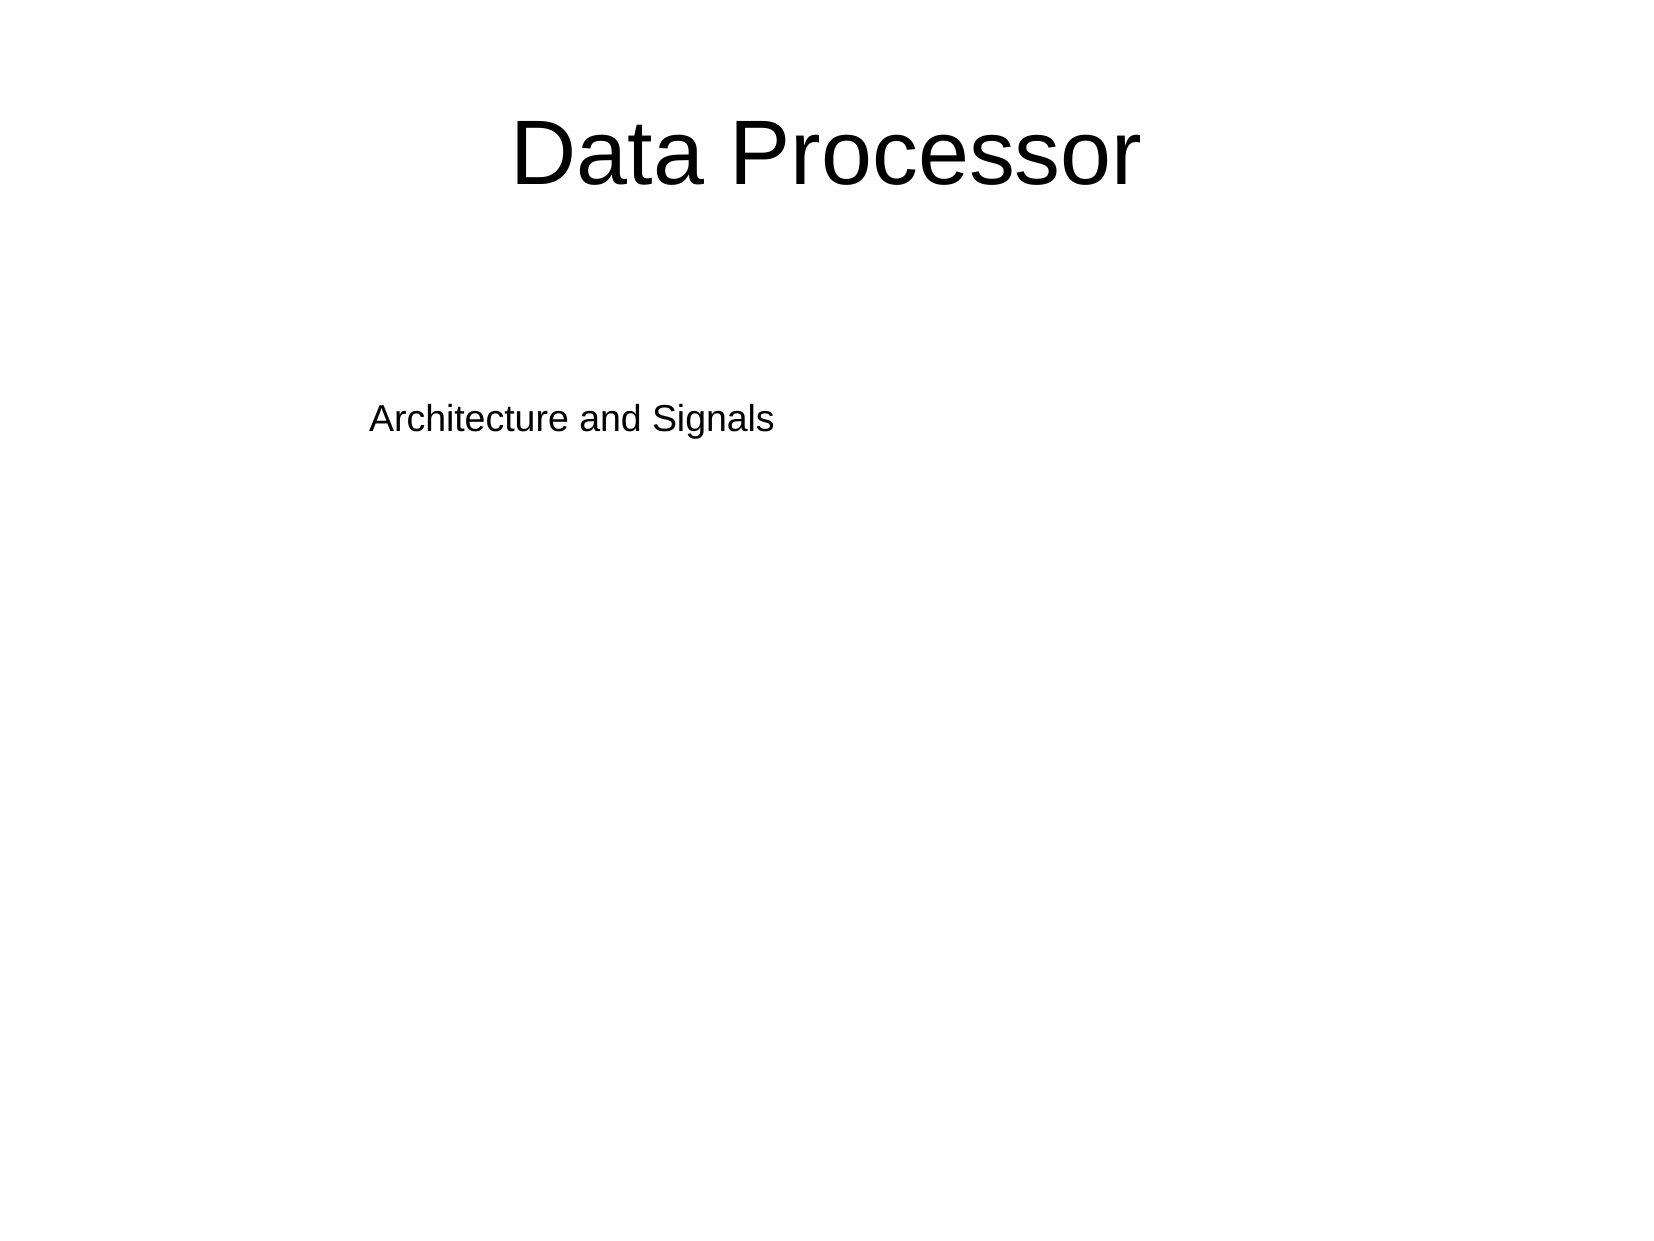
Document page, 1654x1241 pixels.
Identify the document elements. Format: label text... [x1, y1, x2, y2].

text_box Architecture and Signals [354, 389, 1252, 447]
title Data Processor [82, 49, 1571, 257]
